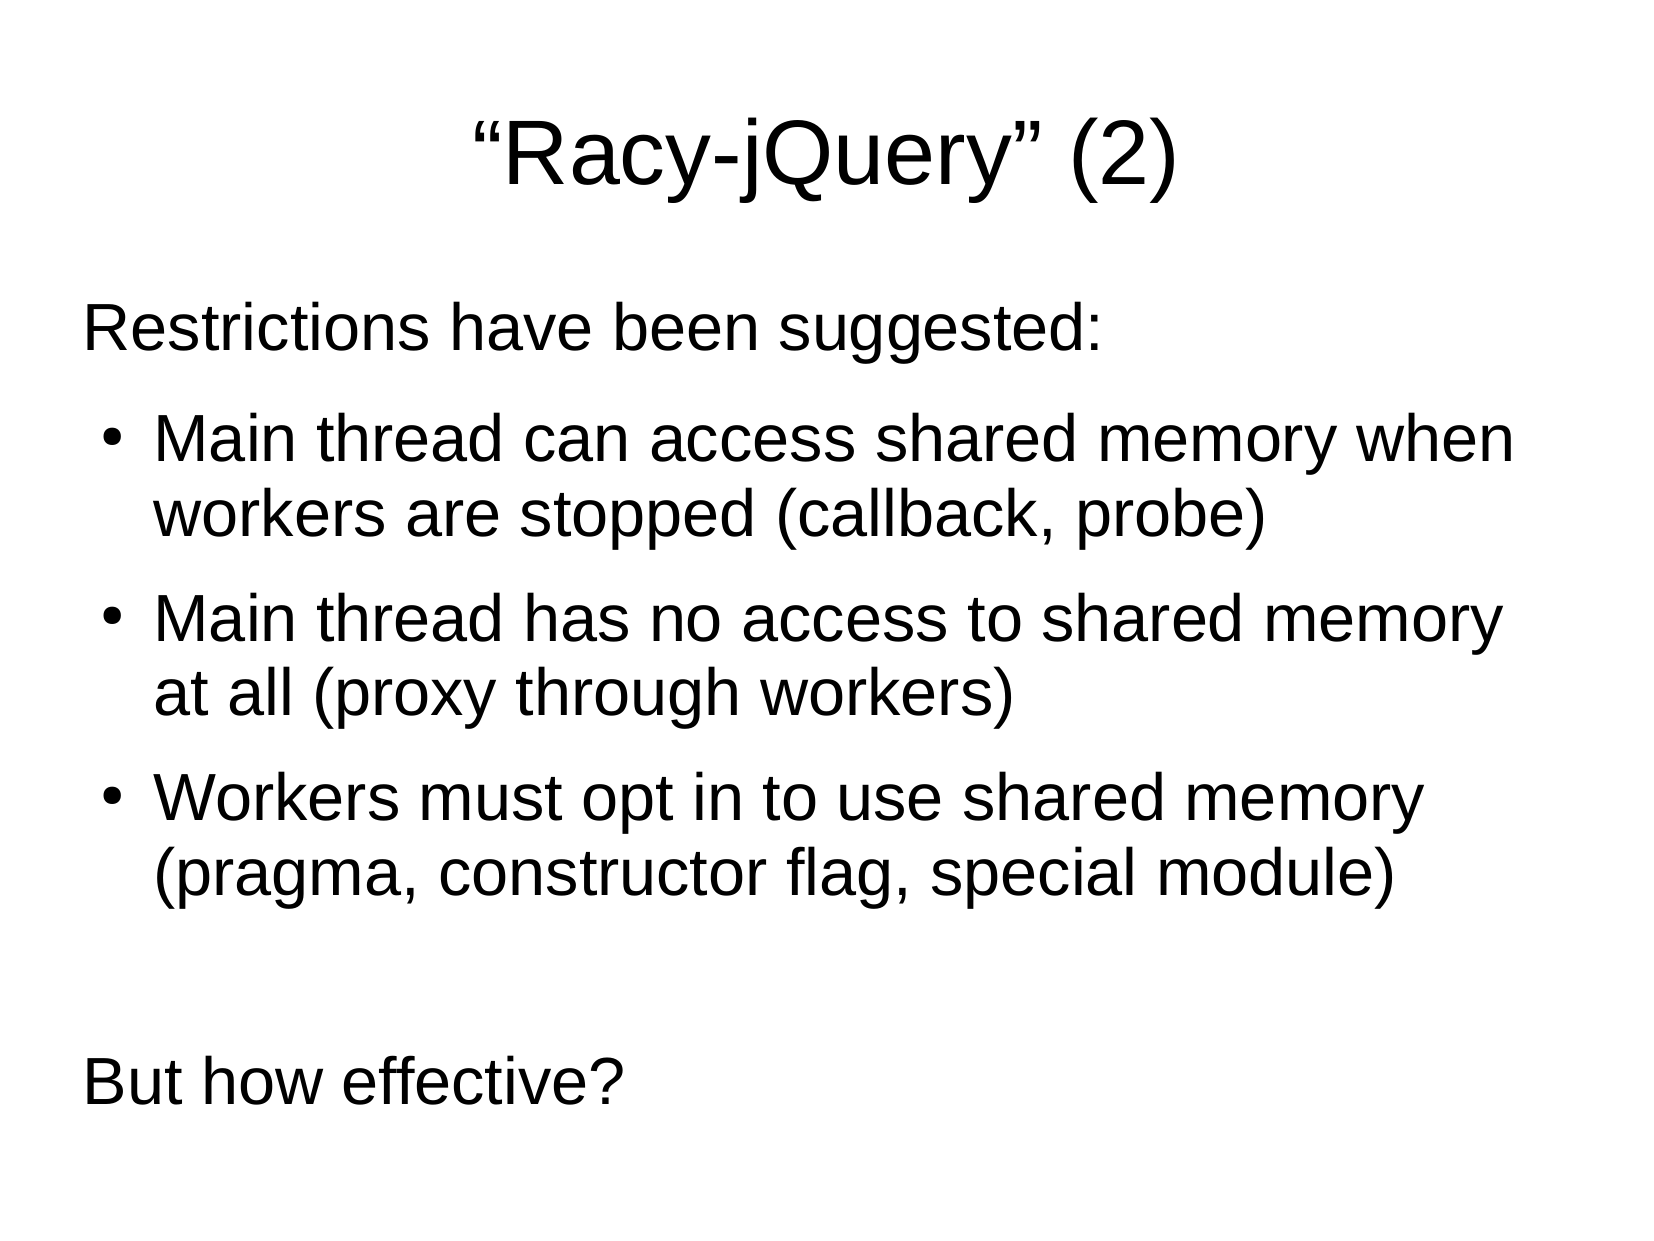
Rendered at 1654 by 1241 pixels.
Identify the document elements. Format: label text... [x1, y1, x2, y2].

list Restrictions have been suggested: Main thread can access shared memory when workers are stopped (callback, probe) Main thread has no access to shared memory at all (proxy through workers) Workers must opt in to use shared memory (pragma, constructor flag, special module) But how effective? [82, 290, 1571, 1118]
title “Racy-jQuery” (2) [82, 49, 1571, 257]
